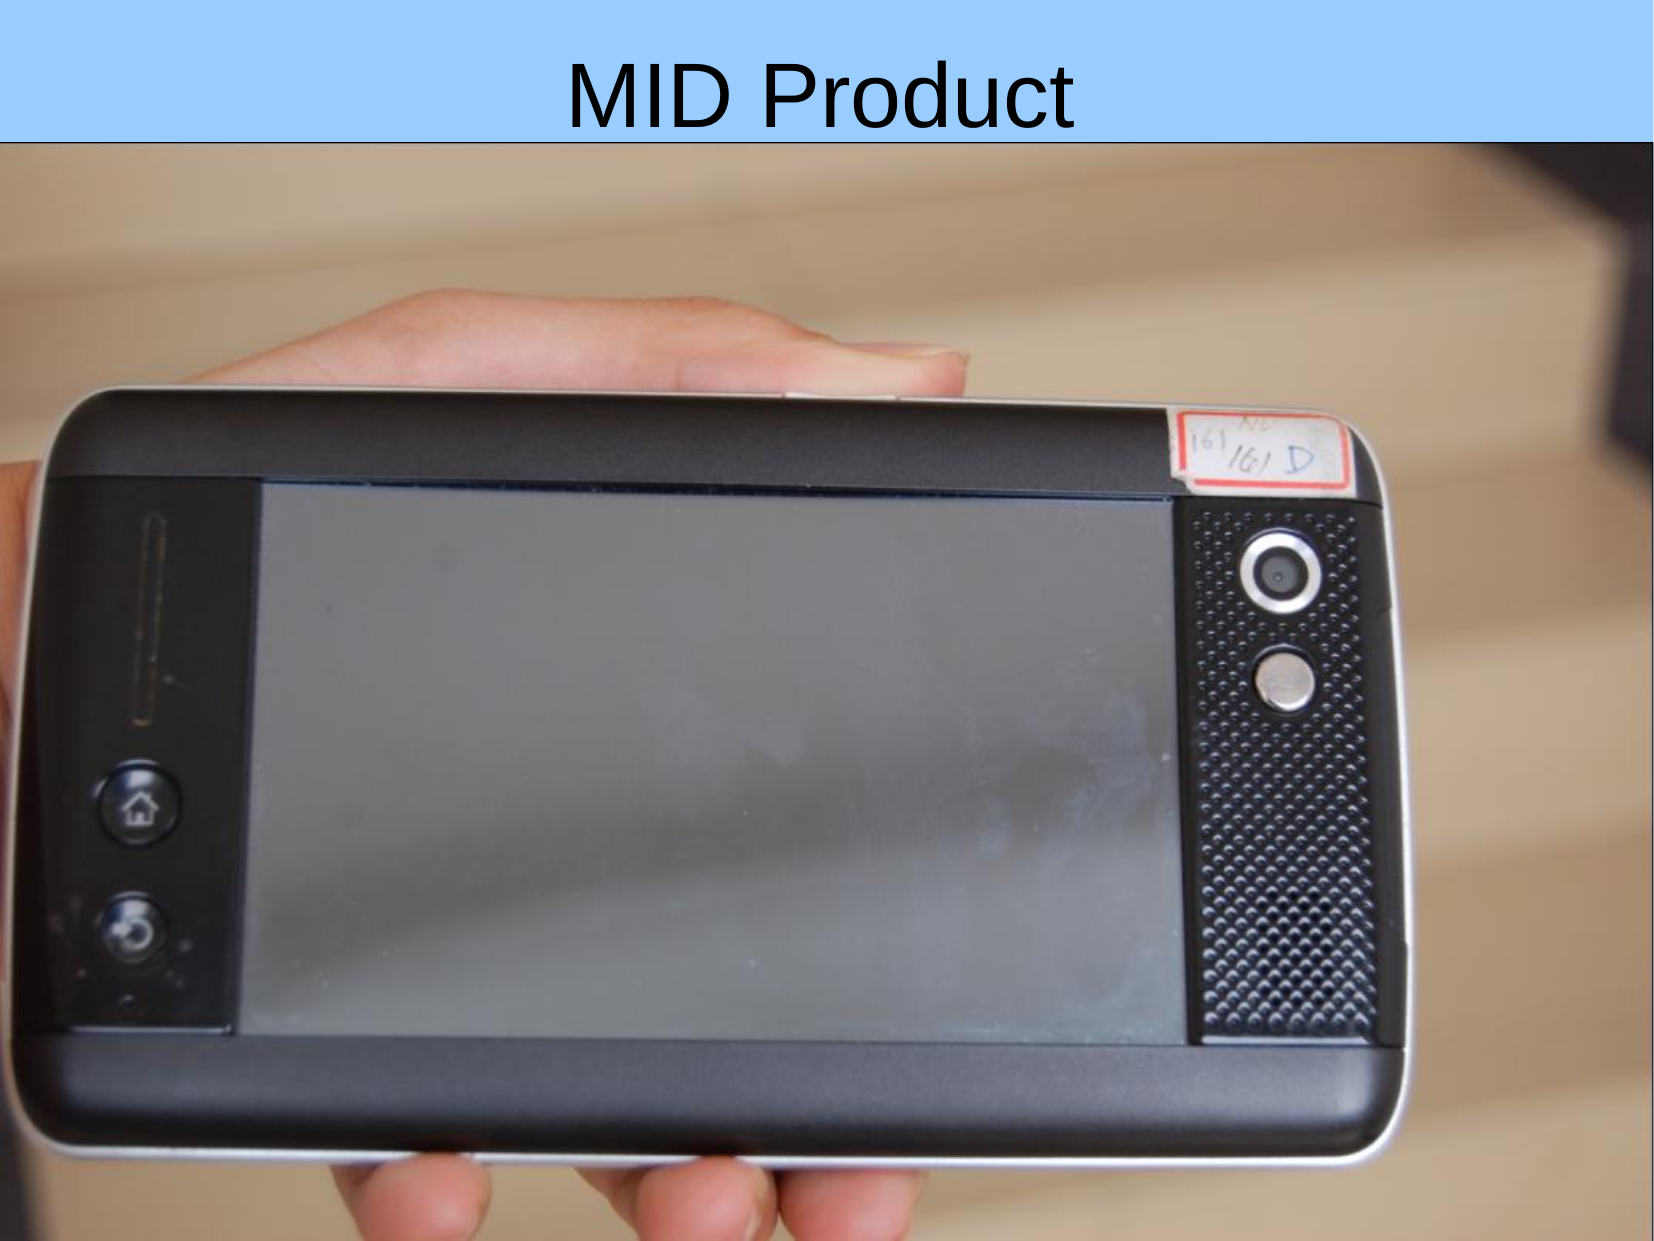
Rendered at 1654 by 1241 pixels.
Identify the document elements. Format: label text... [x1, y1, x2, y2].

title MID Product [76, 0, 1565, 142]
picture [0, 142, 1654, 1241]
